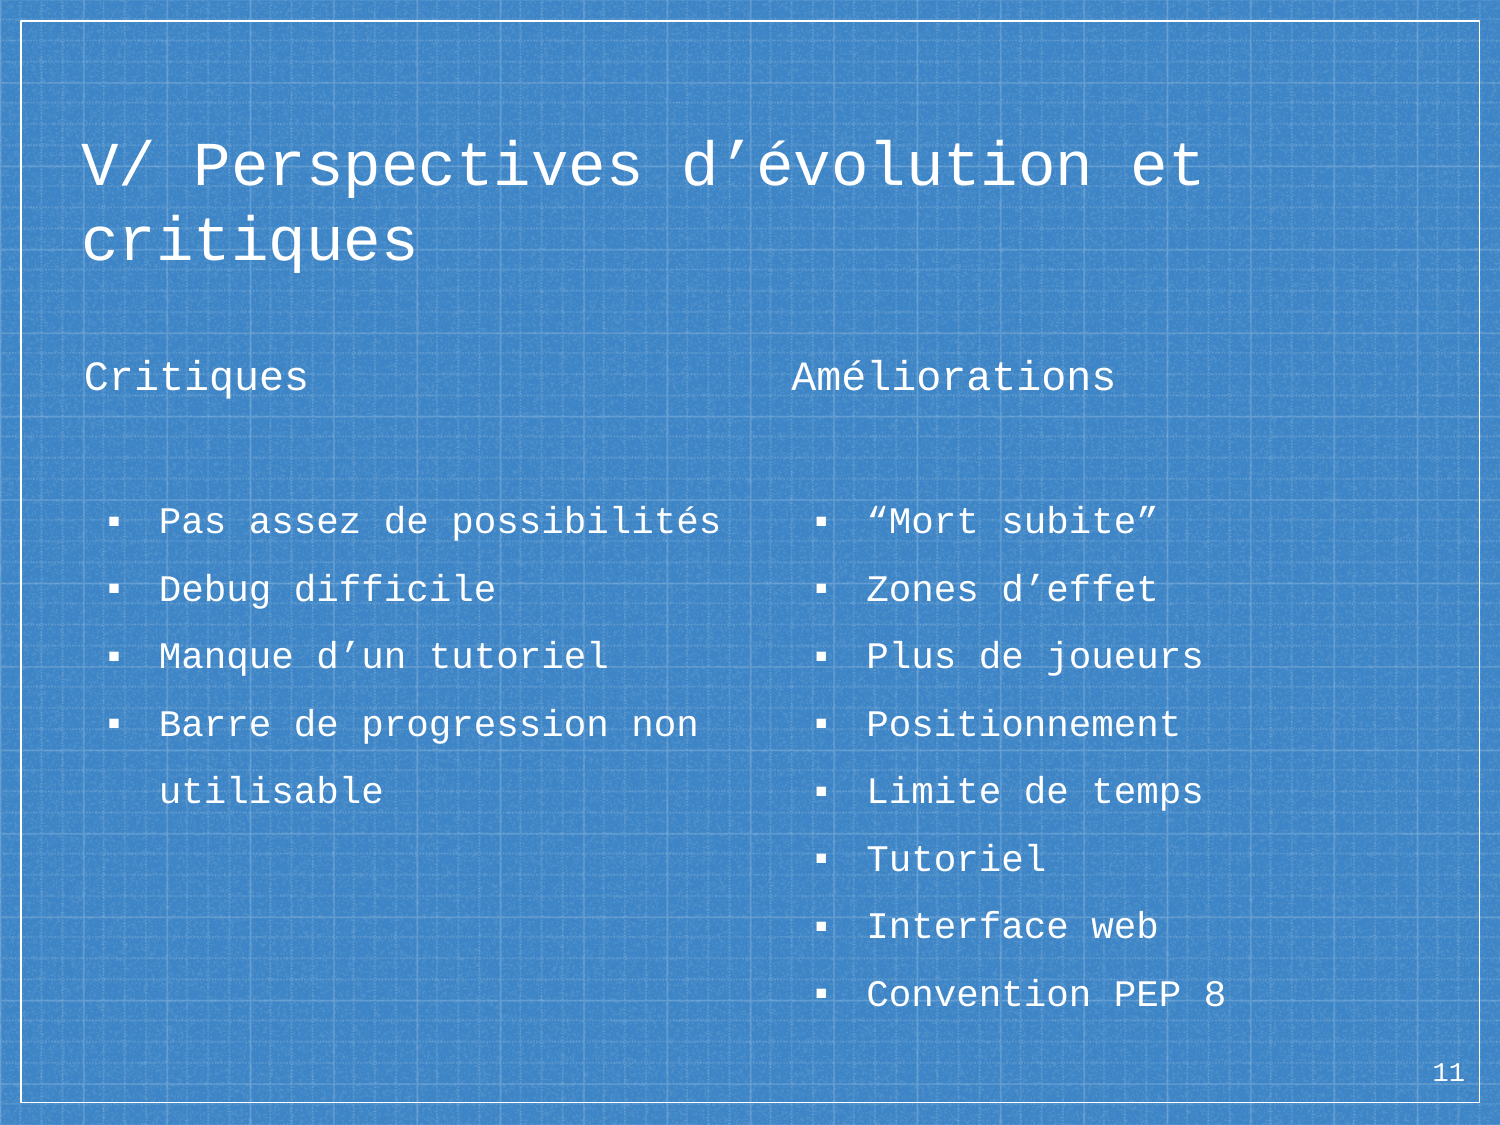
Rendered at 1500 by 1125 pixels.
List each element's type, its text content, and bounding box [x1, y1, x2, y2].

title V/ Perspectives d’évolution et critiques [66, 108, 1417, 199]
picture [0, 0, 1500, 1125]
list Améliorations “Mort subite” Zones d’effet Plus de joueurs Positionnement Limite de temps Tutoriel Interface web Convention PEP 8 [776, 271, 1432, 1087]
slide_number <number> [1403, 1038, 1494, 1125]
list Critiques Pas assez de possibilités Debug difficile Manque d’un tutoriel Barre de progression non utilisable [69, 271, 742, 1087]
picture [22, 22, 1479, 1102]
